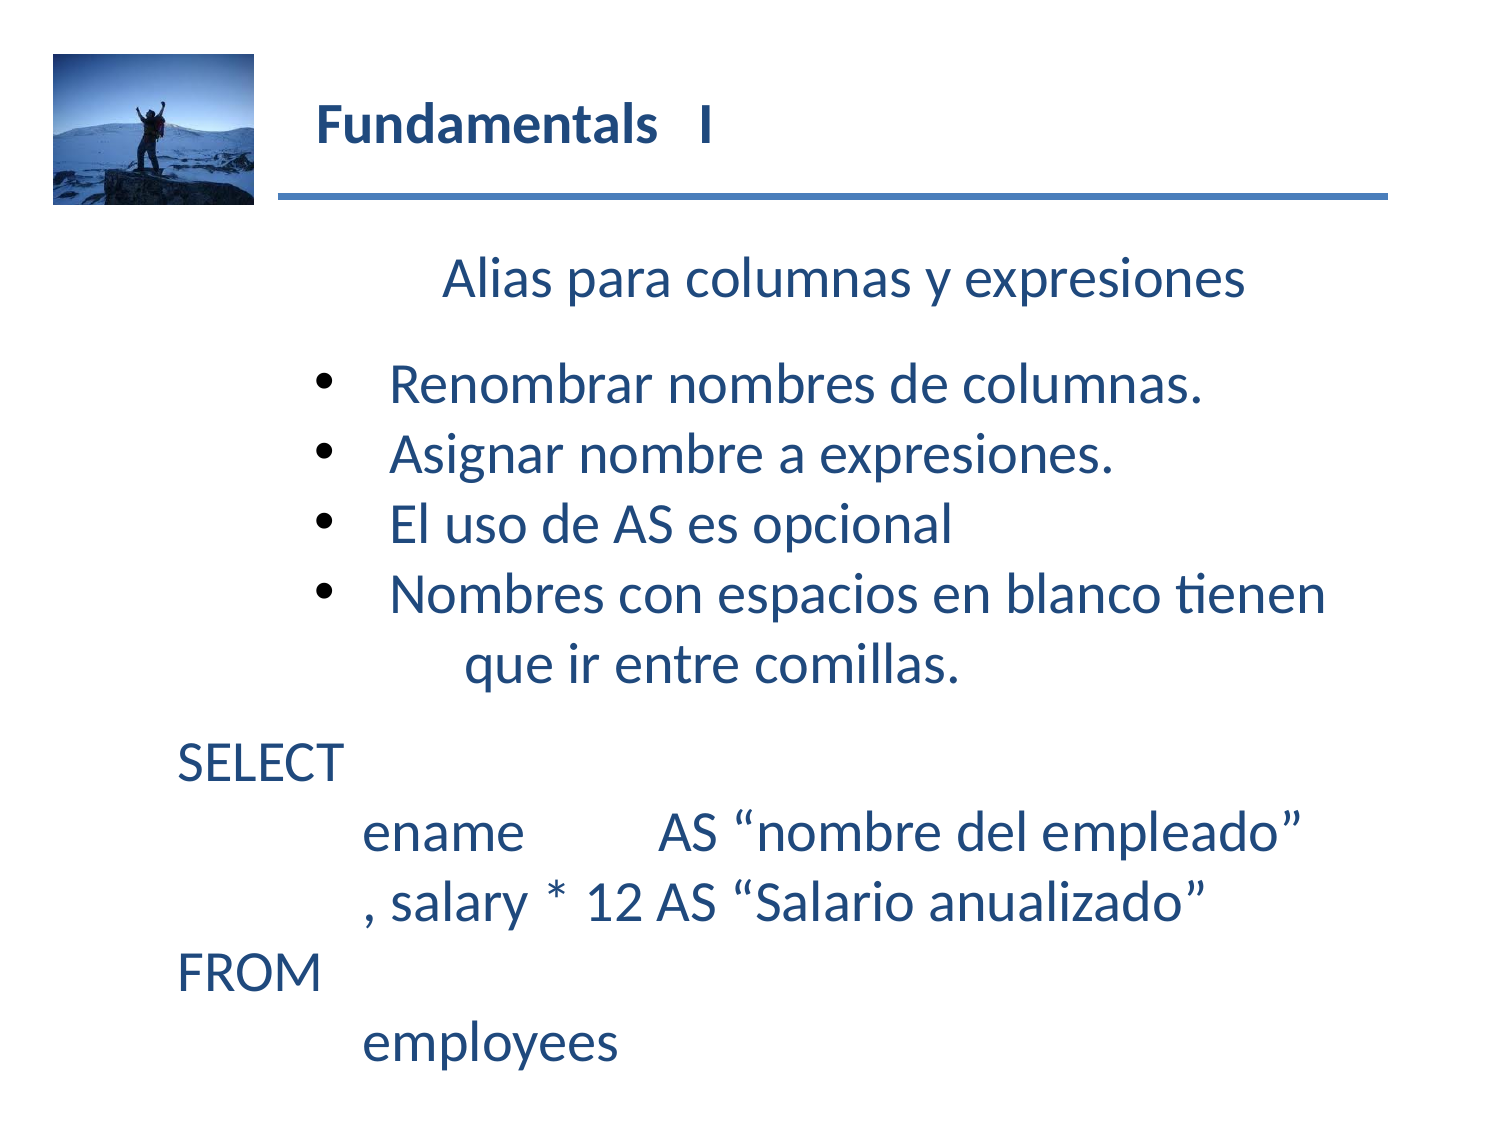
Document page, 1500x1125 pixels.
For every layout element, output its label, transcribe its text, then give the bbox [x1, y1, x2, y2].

text_box Fundamentals I [301, 78, 821, 164]
text_box Renombrar nombres de columnas. Asignar nombre a expresiones. El uso de AS es opcional Nombres con espacios en blanco tienen que ir entre comillas. [299, 338, 1380, 707]
text_box SELECT ename AS “nombre del empleado” , salary * 12 AS “Salario anualizado” FROM employees [162, 716, 1388, 1085]
picture [53, 54, 254, 205]
text_box Alias para columnas y expresiones [383, 231, 1306, 318]
